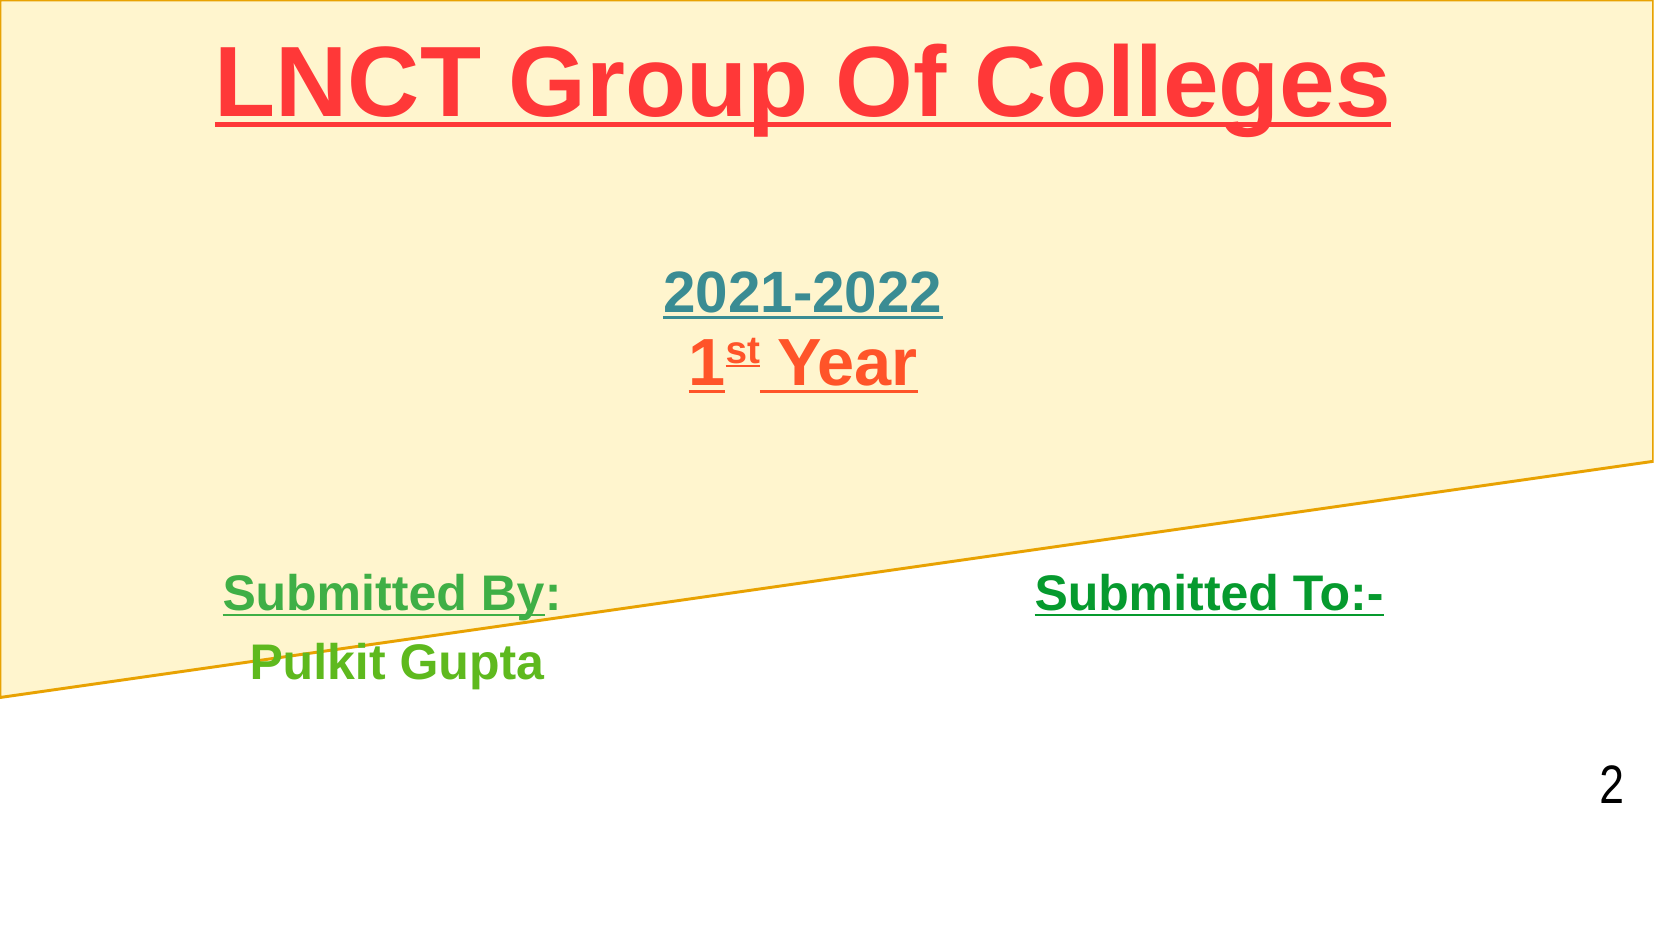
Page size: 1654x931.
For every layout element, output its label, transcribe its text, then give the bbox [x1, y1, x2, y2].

title LNCT Group Of Colleges 2021-2022 1st Year Submitted By: Submitted To:- Pulkit Gupta [64, 25, 1542, 931]
